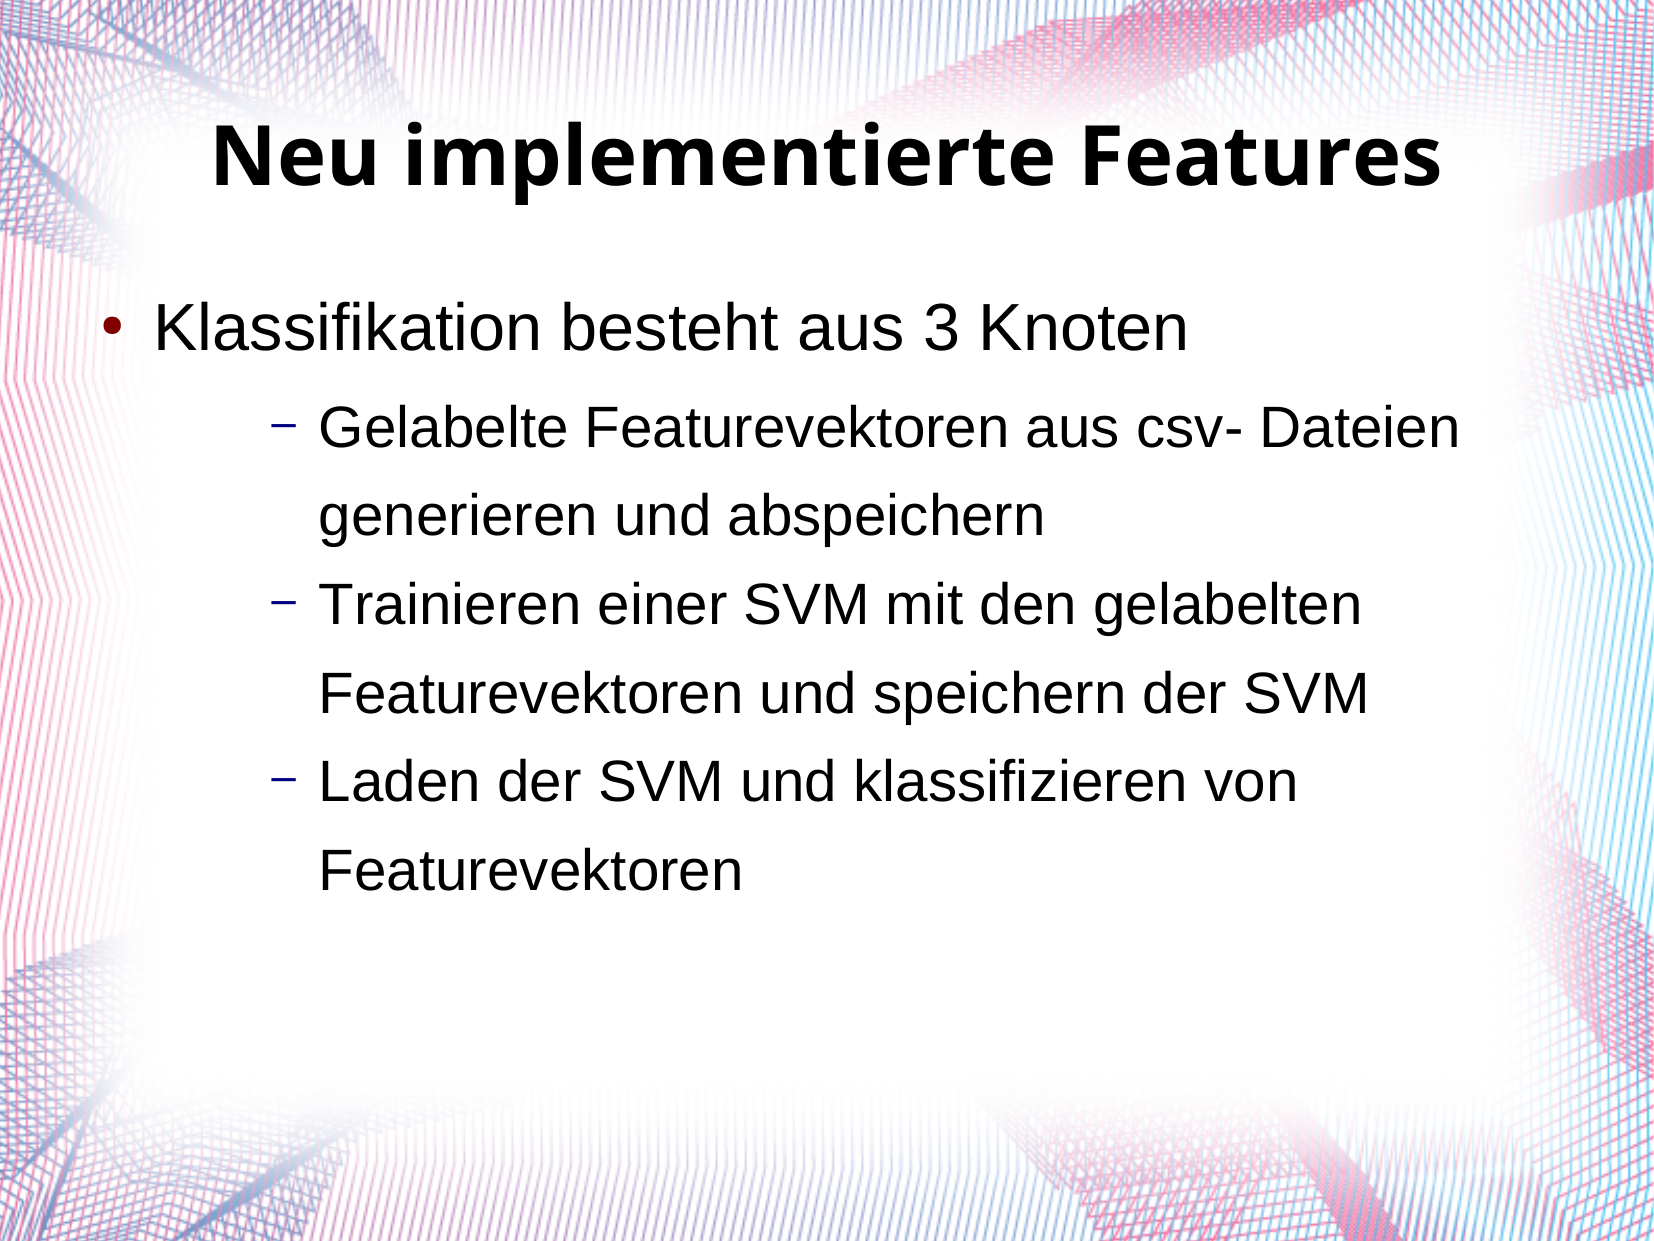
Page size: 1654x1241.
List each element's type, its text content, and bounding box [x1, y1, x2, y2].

title Neu implementierte Features [82, 49, 1571, 257]
picture [0, 0, 1654, 1241]
list Klassifikation besteht aus 3 Knoten Gelabelte Featurevektoren aus csv- Dateien generieren und abspeichern Trainieren einer SVM mit den gelabelten Featurevektoren und speichern der SVM Laden der SVM und klassifizieren von Featurevektoren [82, 290, 1571, 1109]
